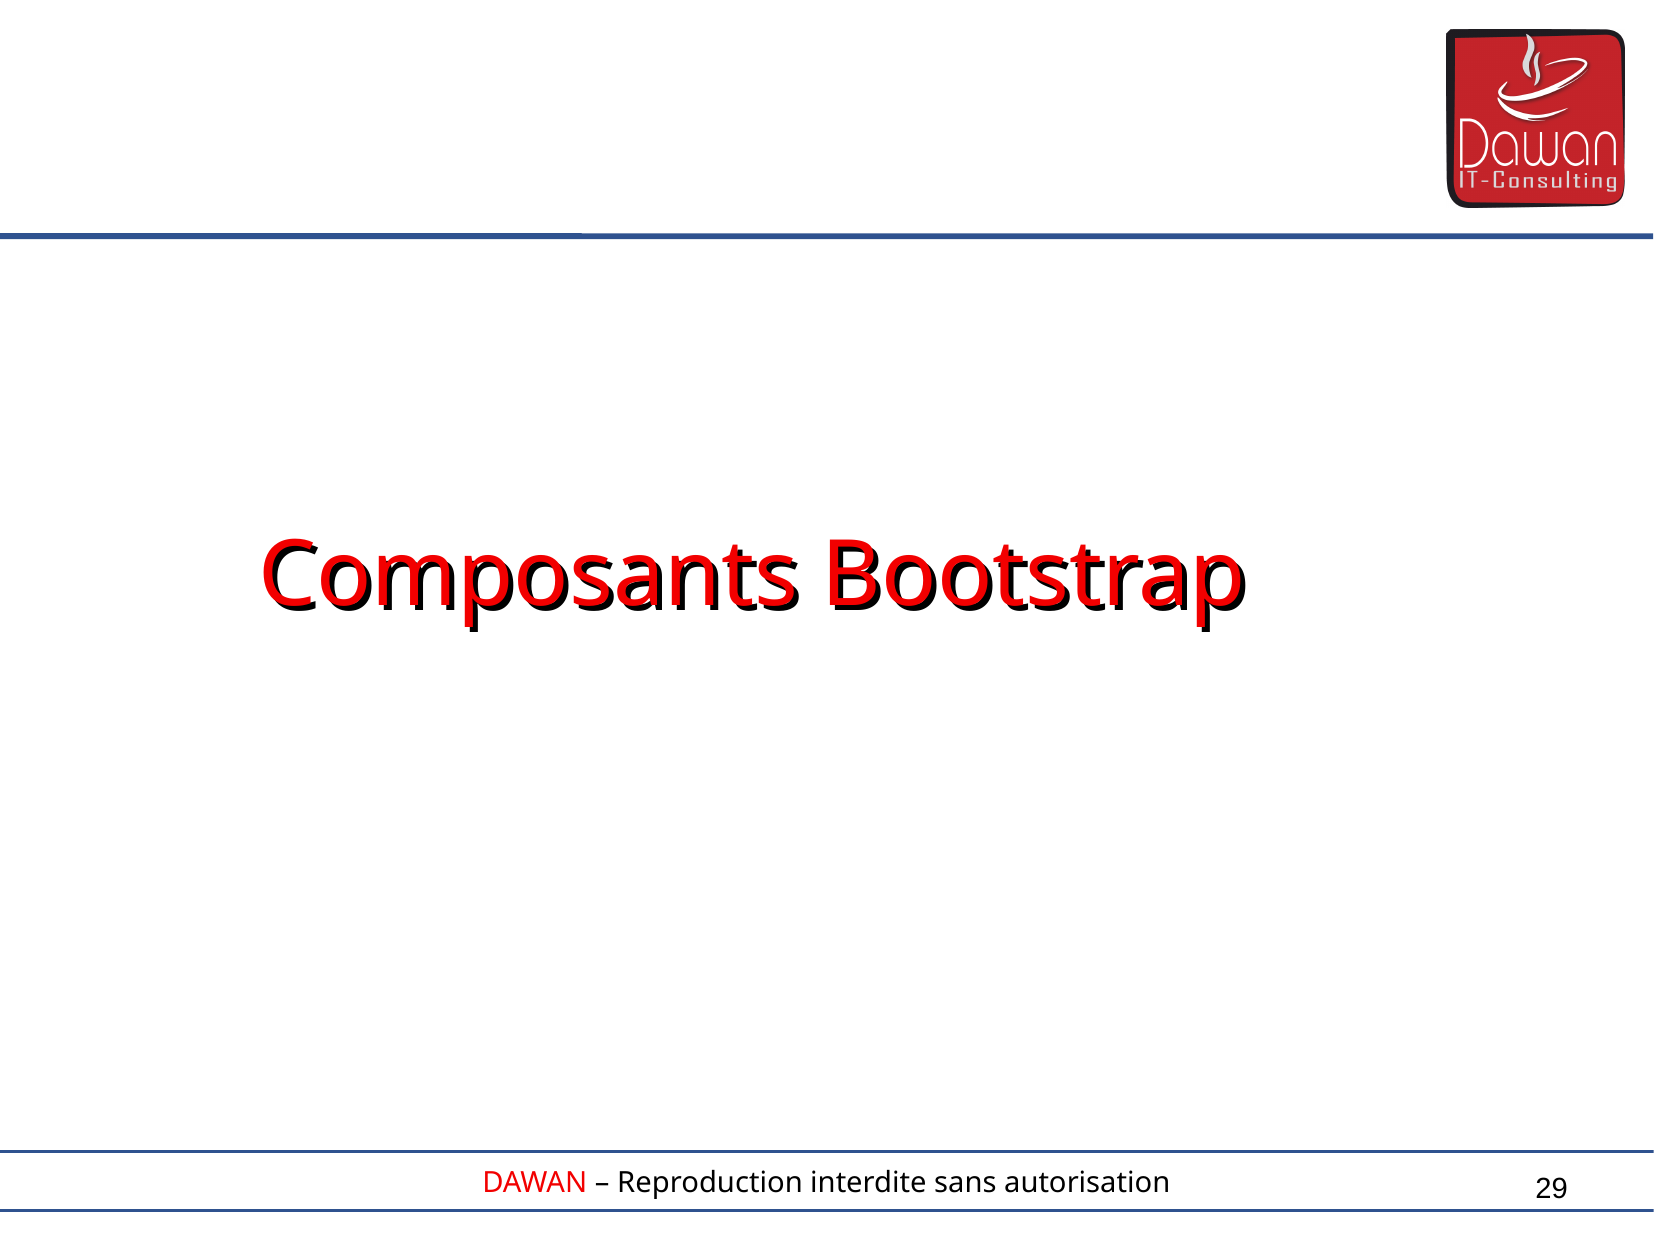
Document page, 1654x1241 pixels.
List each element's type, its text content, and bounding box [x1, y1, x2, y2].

text_box [1535, 1169, 1595, 1234]
subtitle Composants Bootstrap [59, 29, 1447, 1109]
